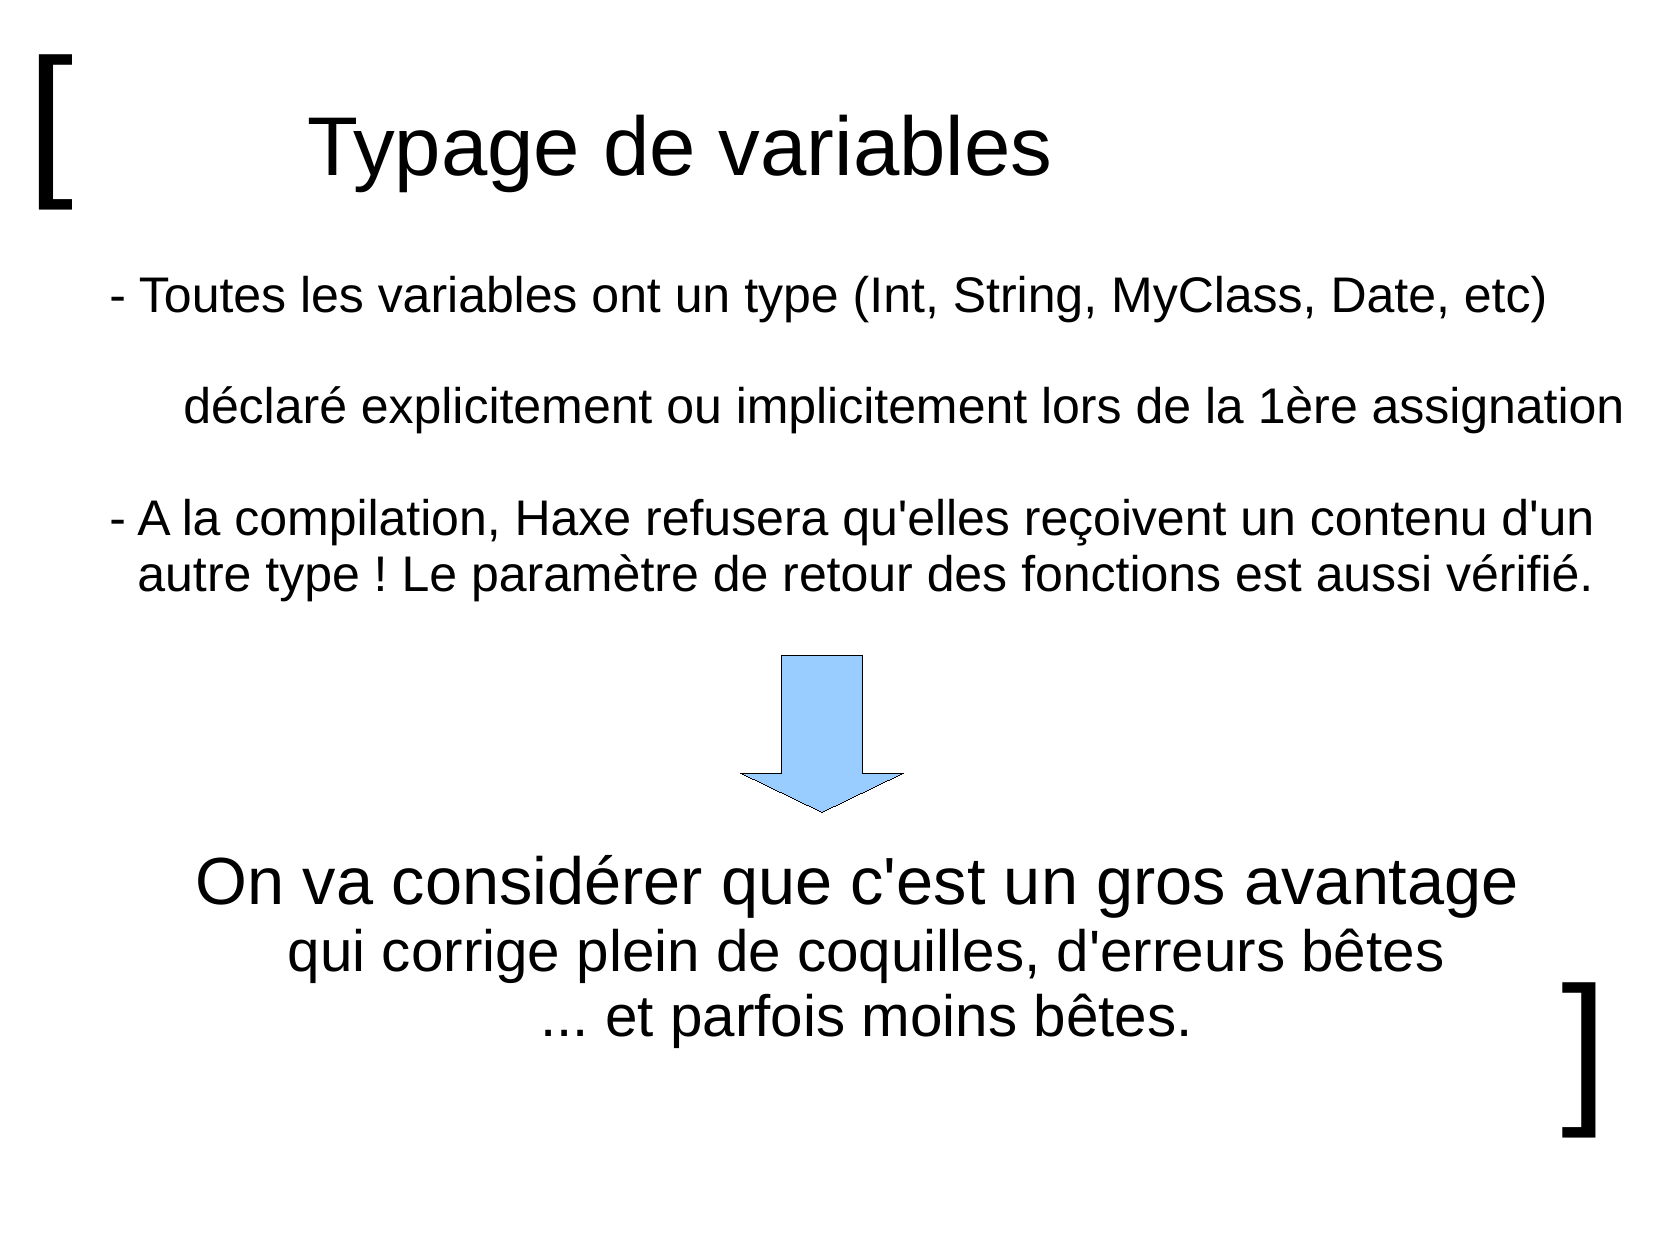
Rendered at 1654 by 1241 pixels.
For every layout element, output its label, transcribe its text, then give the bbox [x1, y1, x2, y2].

text_box Typage de variables [292, 92, 1068, 201]
text_box [ [12, 17, 89, 219]
text_box - Toutes les variables ont un type (Int, String, MyClass, Date, etc) déclaré explicitement ou implicitement lors de la 1ère assignation - A la compilation, Haxe refusera qu'elles reçoivent un contenu d'un autre type ! Le paramètre de retour des fonctions est aussi vérifié. On va considérer que c'est un gros avantage qui corrige plein de coquilles, d'erreurs bêtes ... et parfois moins bêtes. [94, 259, 1640, 1167]
text_box ] [1546, 945, 1623, 1147]
text_box [740, 655, 904, 813]
